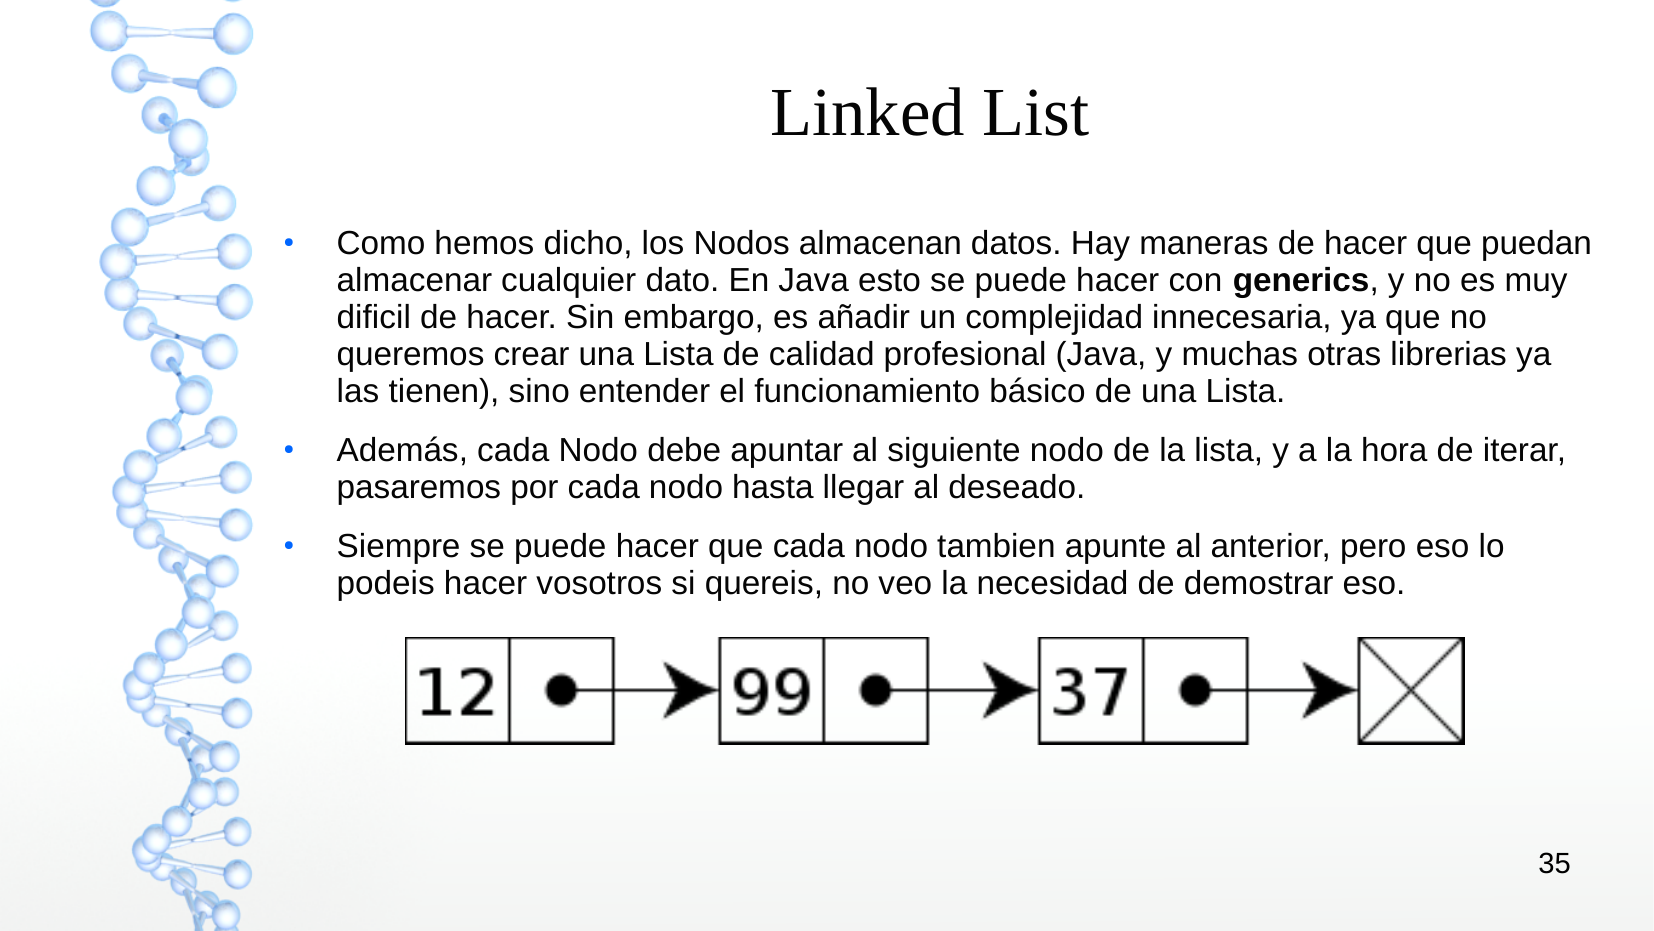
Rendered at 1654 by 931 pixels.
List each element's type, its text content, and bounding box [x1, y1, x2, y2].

title Linked List [265, 35, 1595, 189]
picture [0, 0, 1654, 931]
list Como hemos dicho, los Nodos almacenan datos. Hay maneras de hacer que puedan almacenar cualquier dato. En Java esto se puede hacer con generics, y no es muy dificil de hacer. Sin embargo, es añadir un complejidad innecesaria, ya que no queremos crear una Lista de calidad profesional (Java, y muchas otras librerias ya las tienen), sino entender el funcionamiento básico de una Lista. Además, cada Nodo debe apuntar al siguiente nodo de la lista, y a la hora de iterar, pasaremos por cada nodo hasta llegar al deseado. Siempre se puede hacer que cada nodo tambien apunte al anterior, pero eso lo podeis hacer vosotros si quereis, no veo la necesidad de demostrar eso. [265, 224, 1595, 764]
